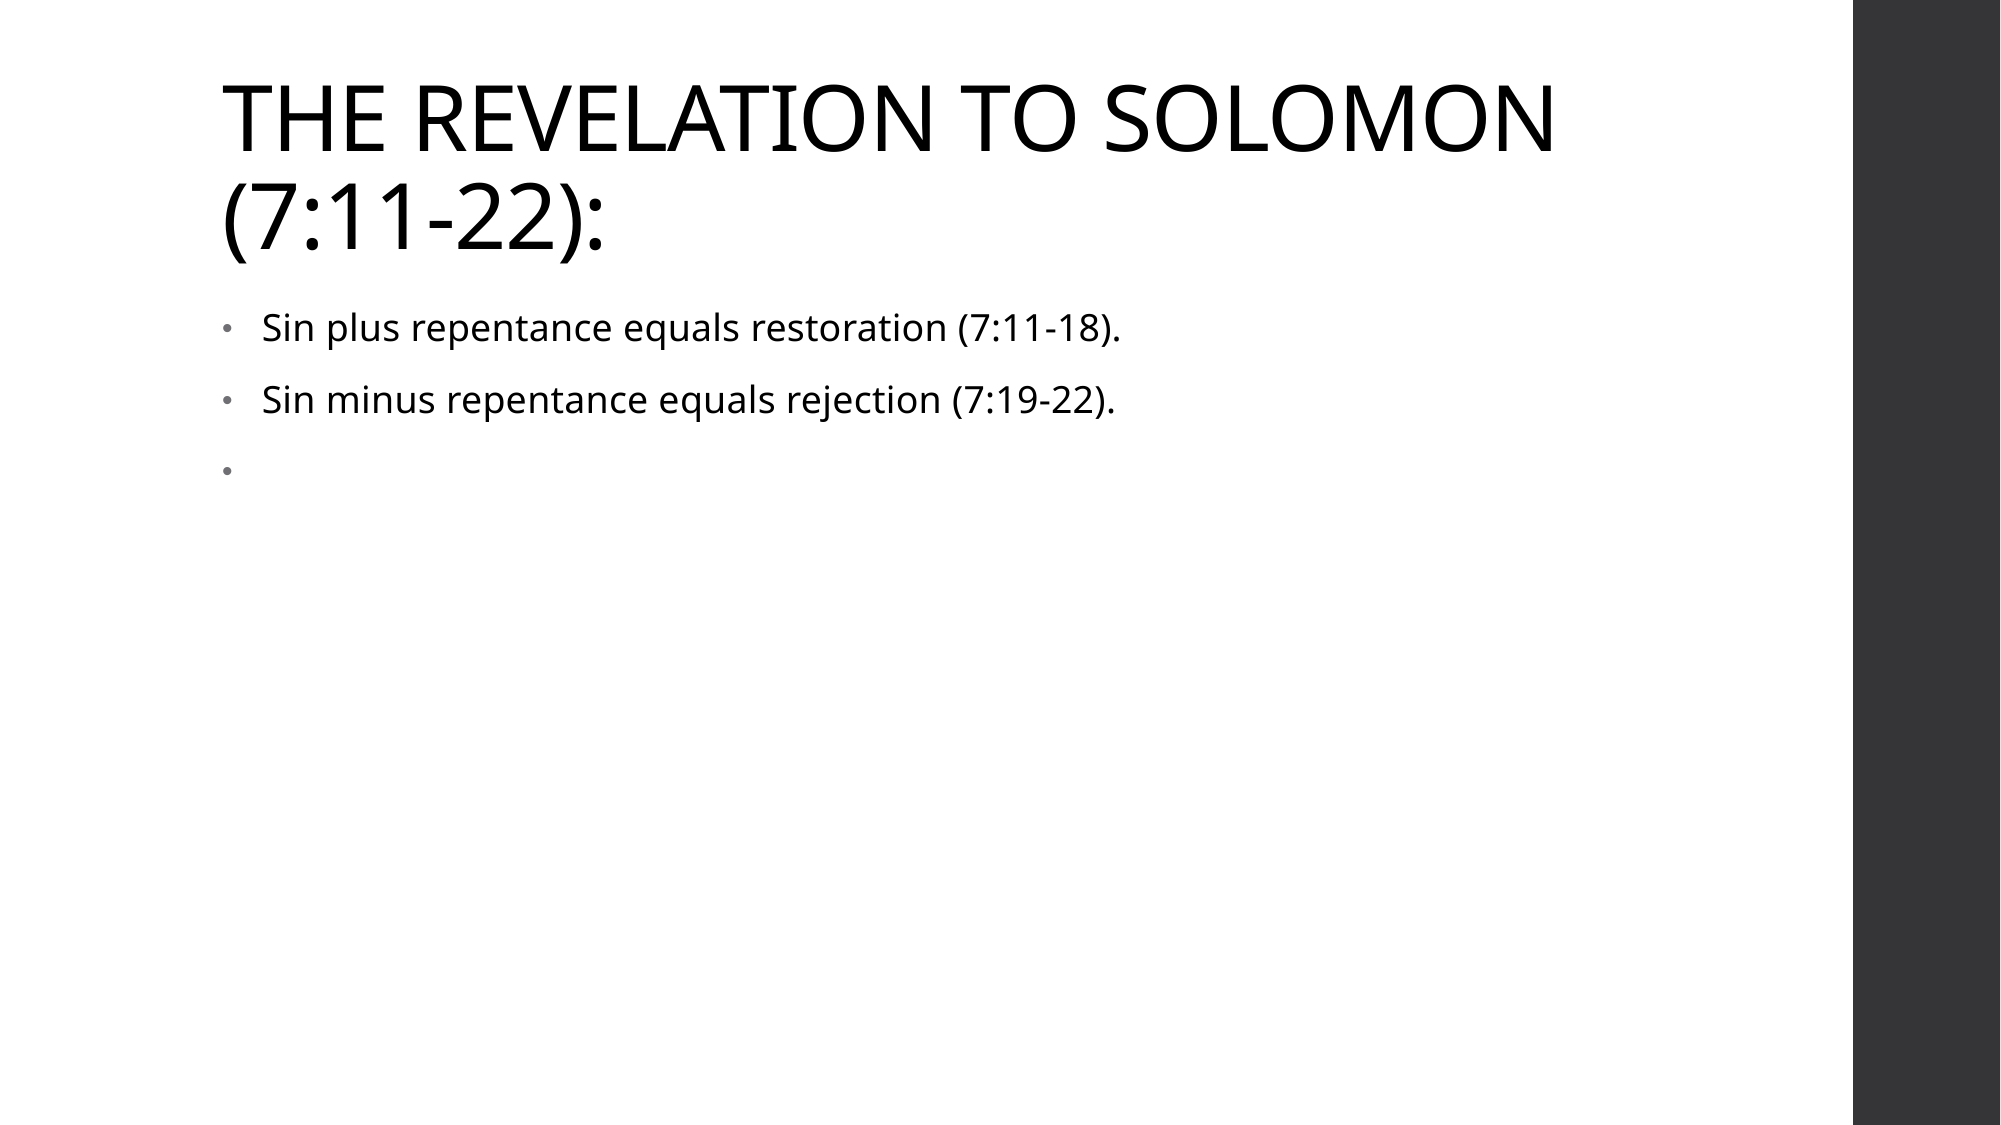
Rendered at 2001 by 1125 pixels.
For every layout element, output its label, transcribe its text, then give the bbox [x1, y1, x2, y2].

title THE REVELATION TO SOLOMON (7:11-22): [206, 60, 1797, 278]
list Sin plus repentance equals restoration (7:11-18). Sin minus repentance equals rejection (7:19-22). [206, 299, 1617, 1014]
